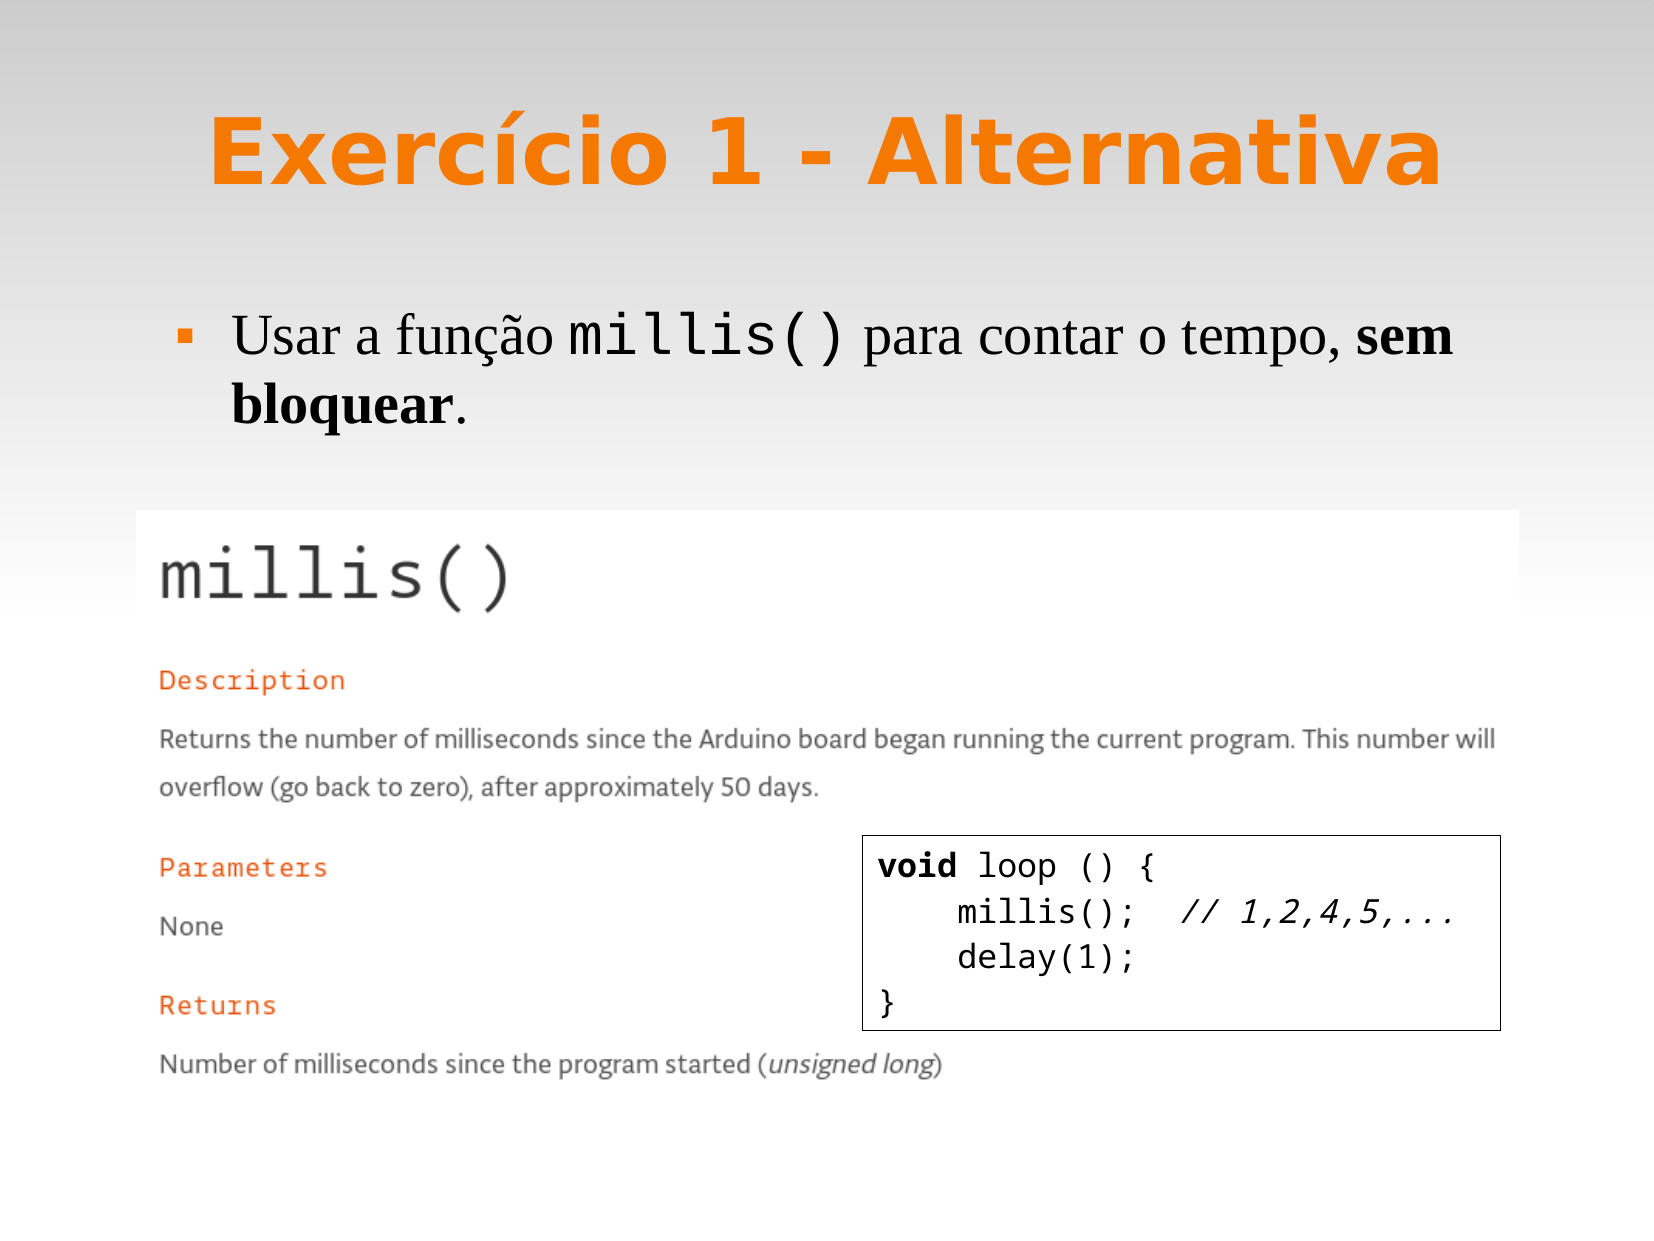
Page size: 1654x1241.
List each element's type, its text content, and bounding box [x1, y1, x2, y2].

list Usar a função millis() para contar o tempo, sem bloquear. [89, 302, 1576, 1121]
title Exercício 1 - Alternativa [82, 49, 1571, 257]
text_box void loop () { millis(); // 1,2,4,5,... delay(1); } [862, 835, 1501, 1023]
picture [136, 510, 1519, 1110]
